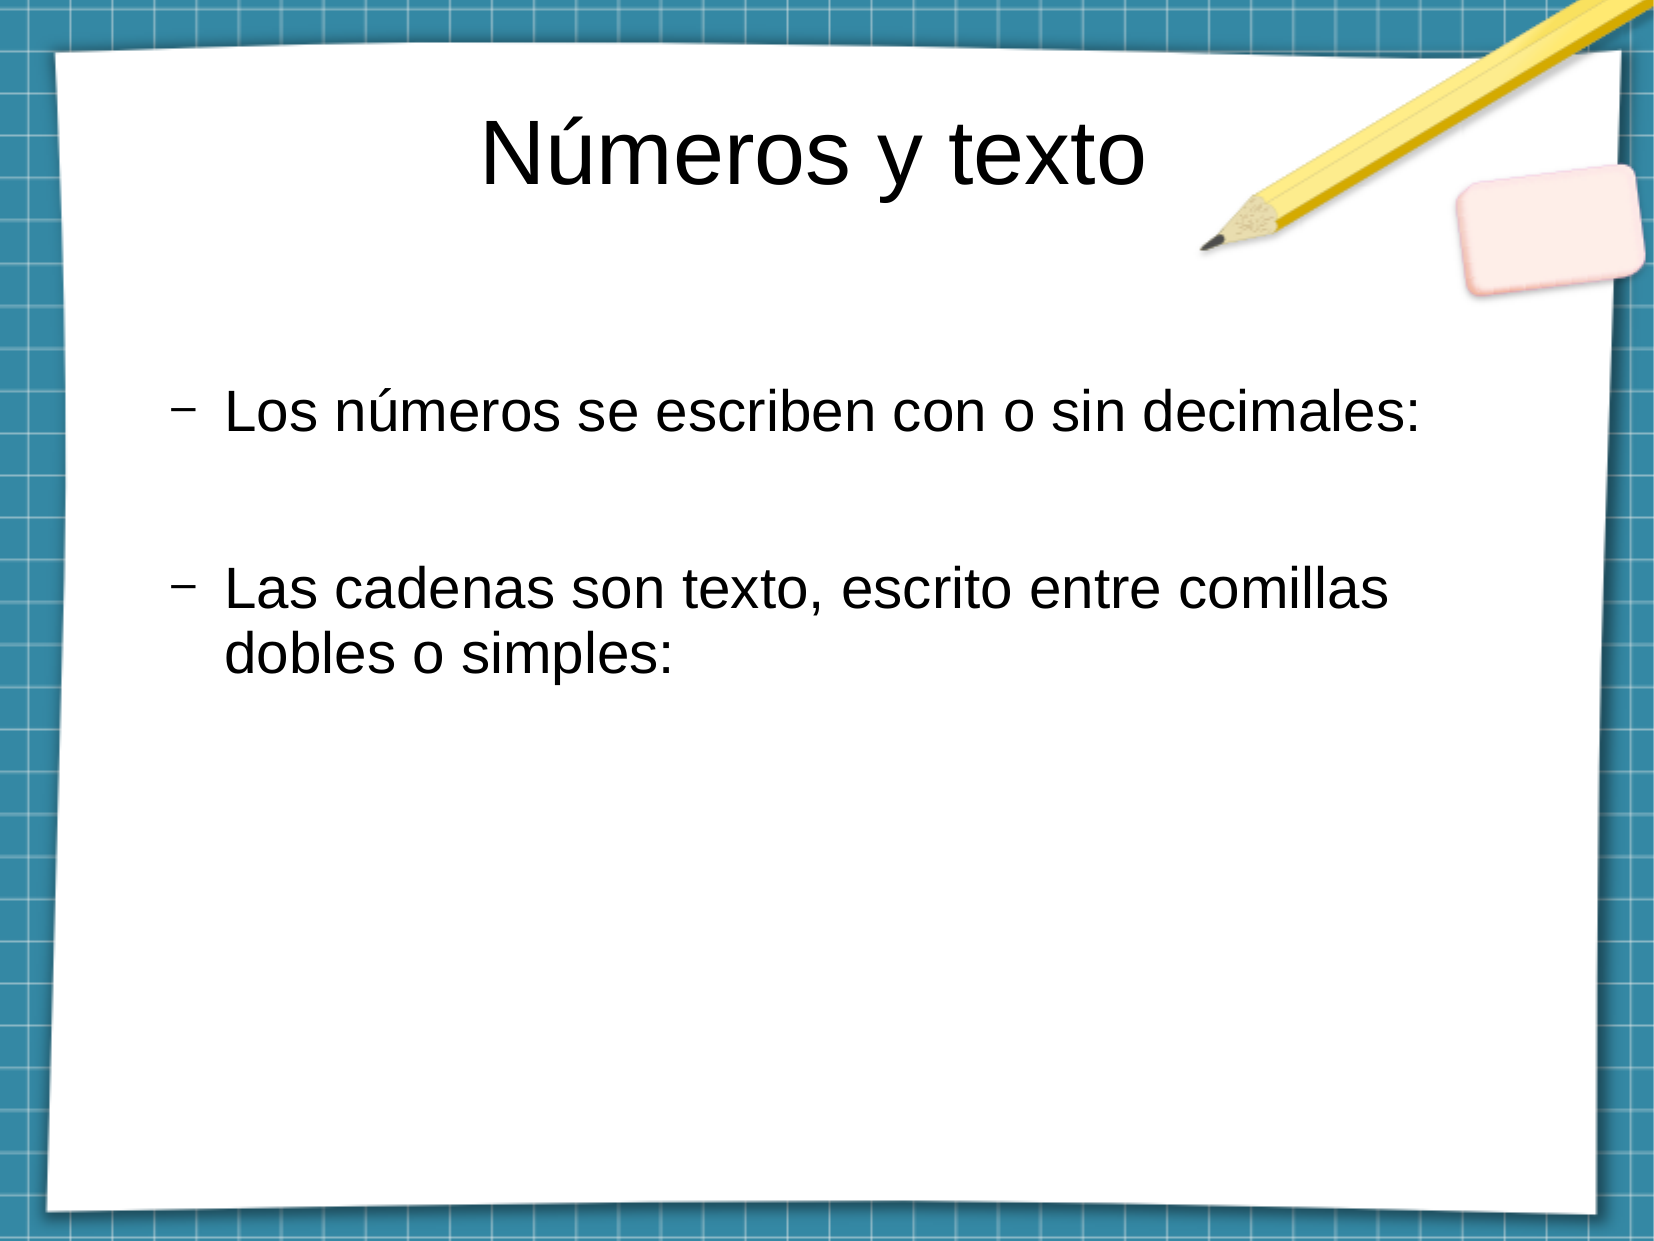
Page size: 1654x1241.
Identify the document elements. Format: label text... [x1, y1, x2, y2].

picture [0, 0, 1654, 1241]
title Números y texto [82, 49, 1571, 257]
list Los números se escriben con o sin decimales: Las cadenas son texto, escrito entre comillas dobles o simples: [82, 290, 1571, 1010]
